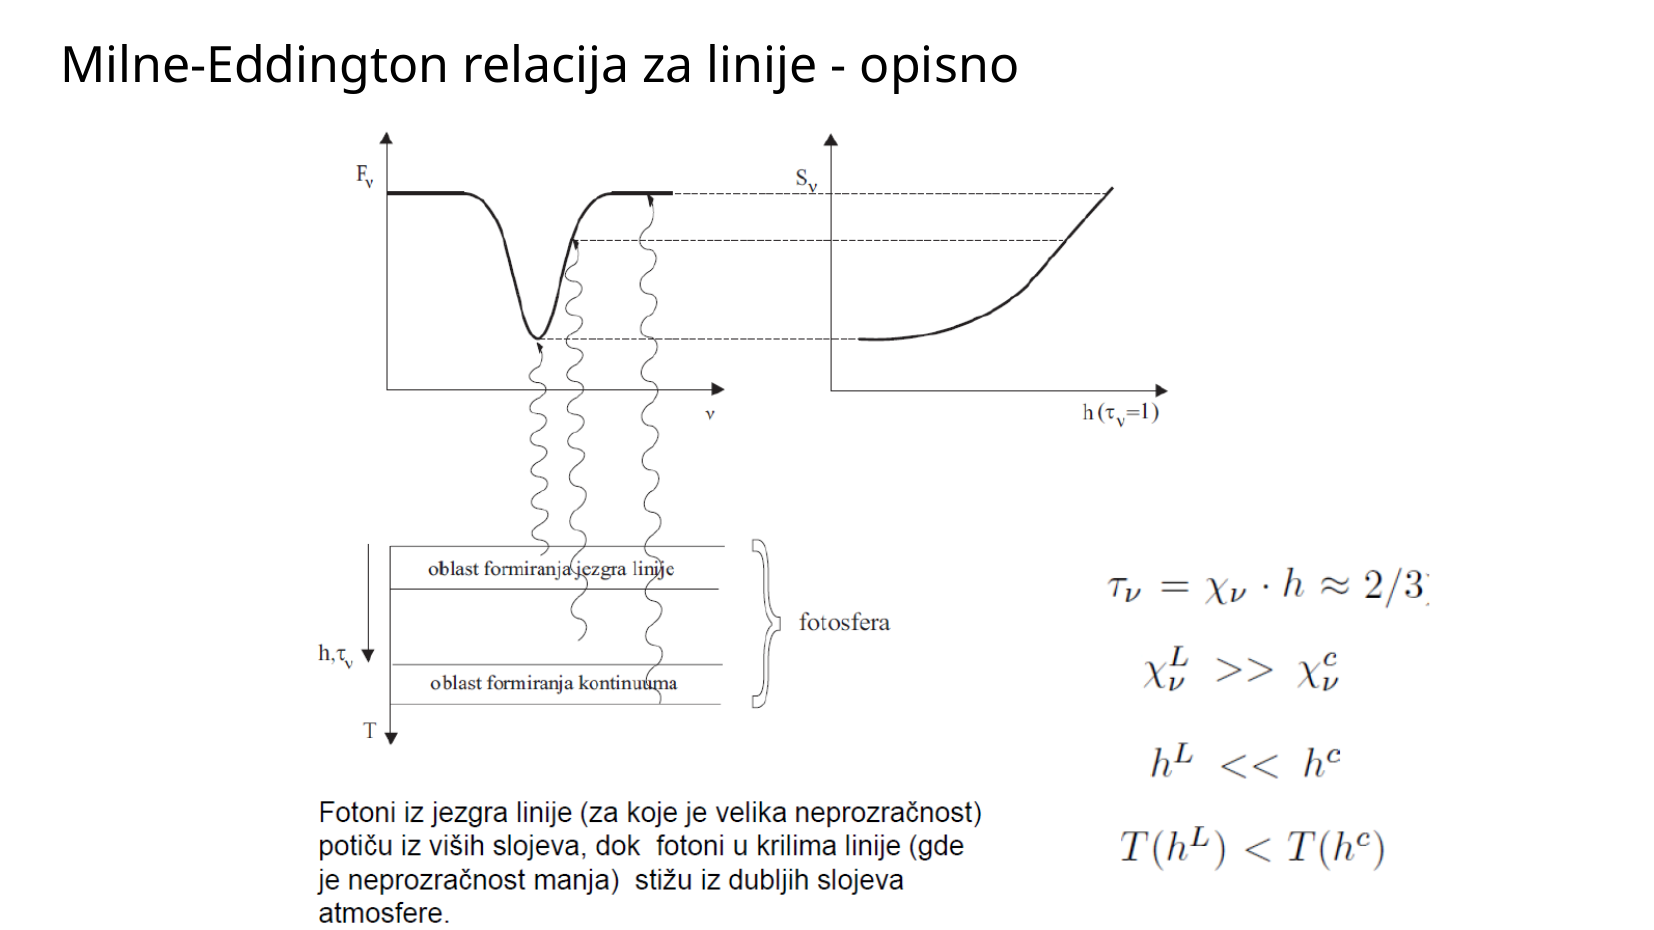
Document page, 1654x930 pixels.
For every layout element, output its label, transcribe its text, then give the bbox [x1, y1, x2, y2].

picture [262, 105, 1449, 930]
title Milne-Eddington relacija za linije - opisno [59, 13, 1648, 113]
